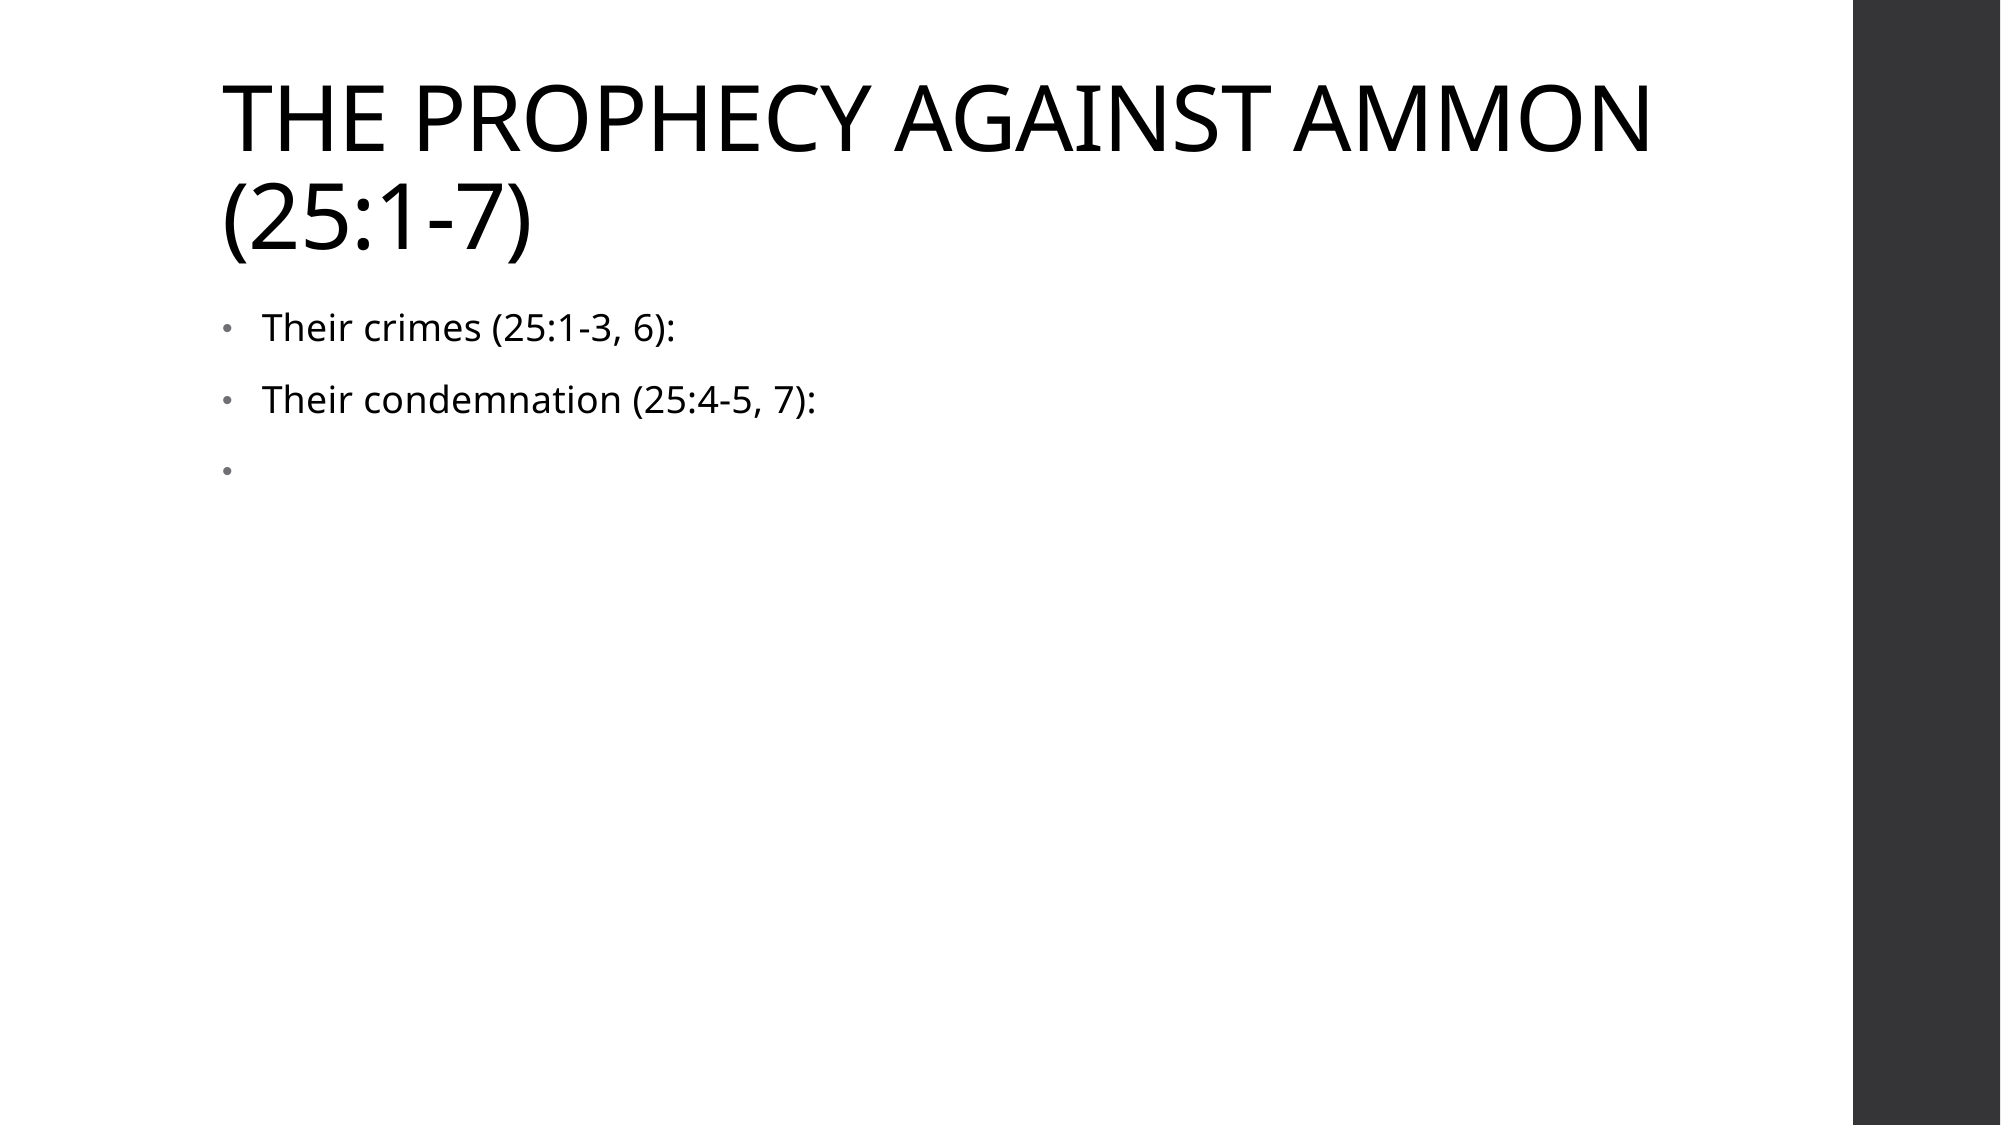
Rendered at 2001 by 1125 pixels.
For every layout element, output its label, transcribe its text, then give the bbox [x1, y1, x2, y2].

title THE PROPHECY AGAINST AMMON (25:1-7) [206, 60, 1797, 278]
list Their crimes (25:1-3, 6): Their condemnation (25:4-5, 7): [206, 299, 1617, 1014]
